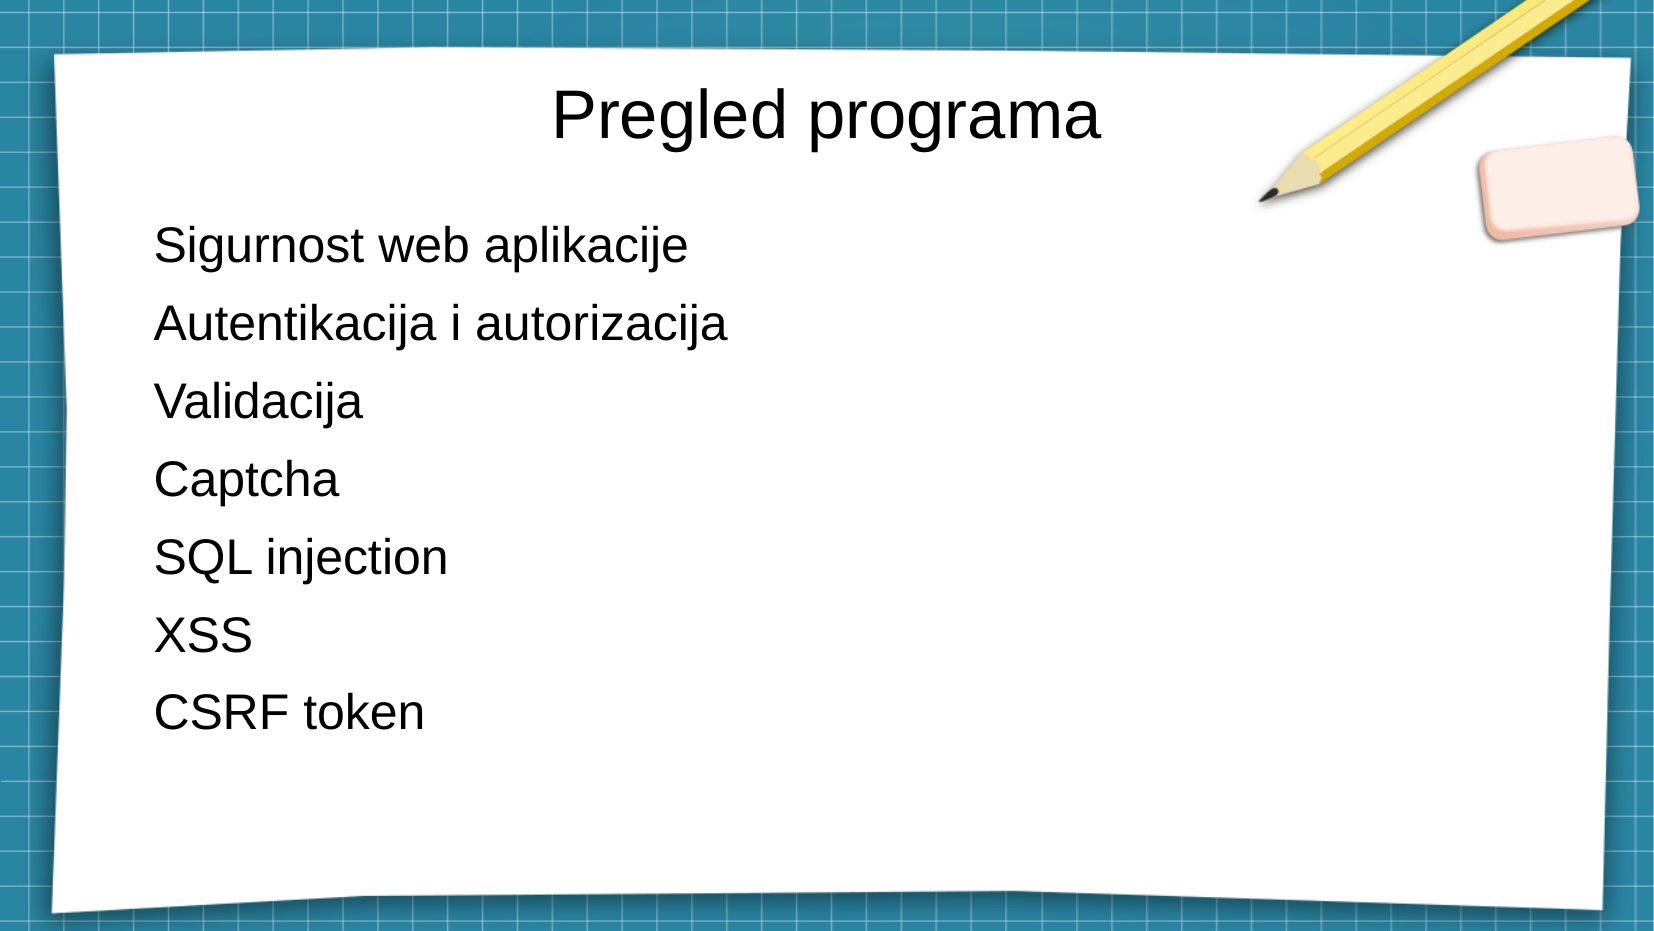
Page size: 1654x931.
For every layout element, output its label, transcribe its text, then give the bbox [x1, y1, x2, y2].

list Sigurnost web aplikacije Autentikacija i autorizacija Validacija Captcha SQL injection XSS CSRF token [82, 217, 1571, 758]
picture [0, 0, 1654, 931]
title Pregled programa [82, 37, 1571, 193]
